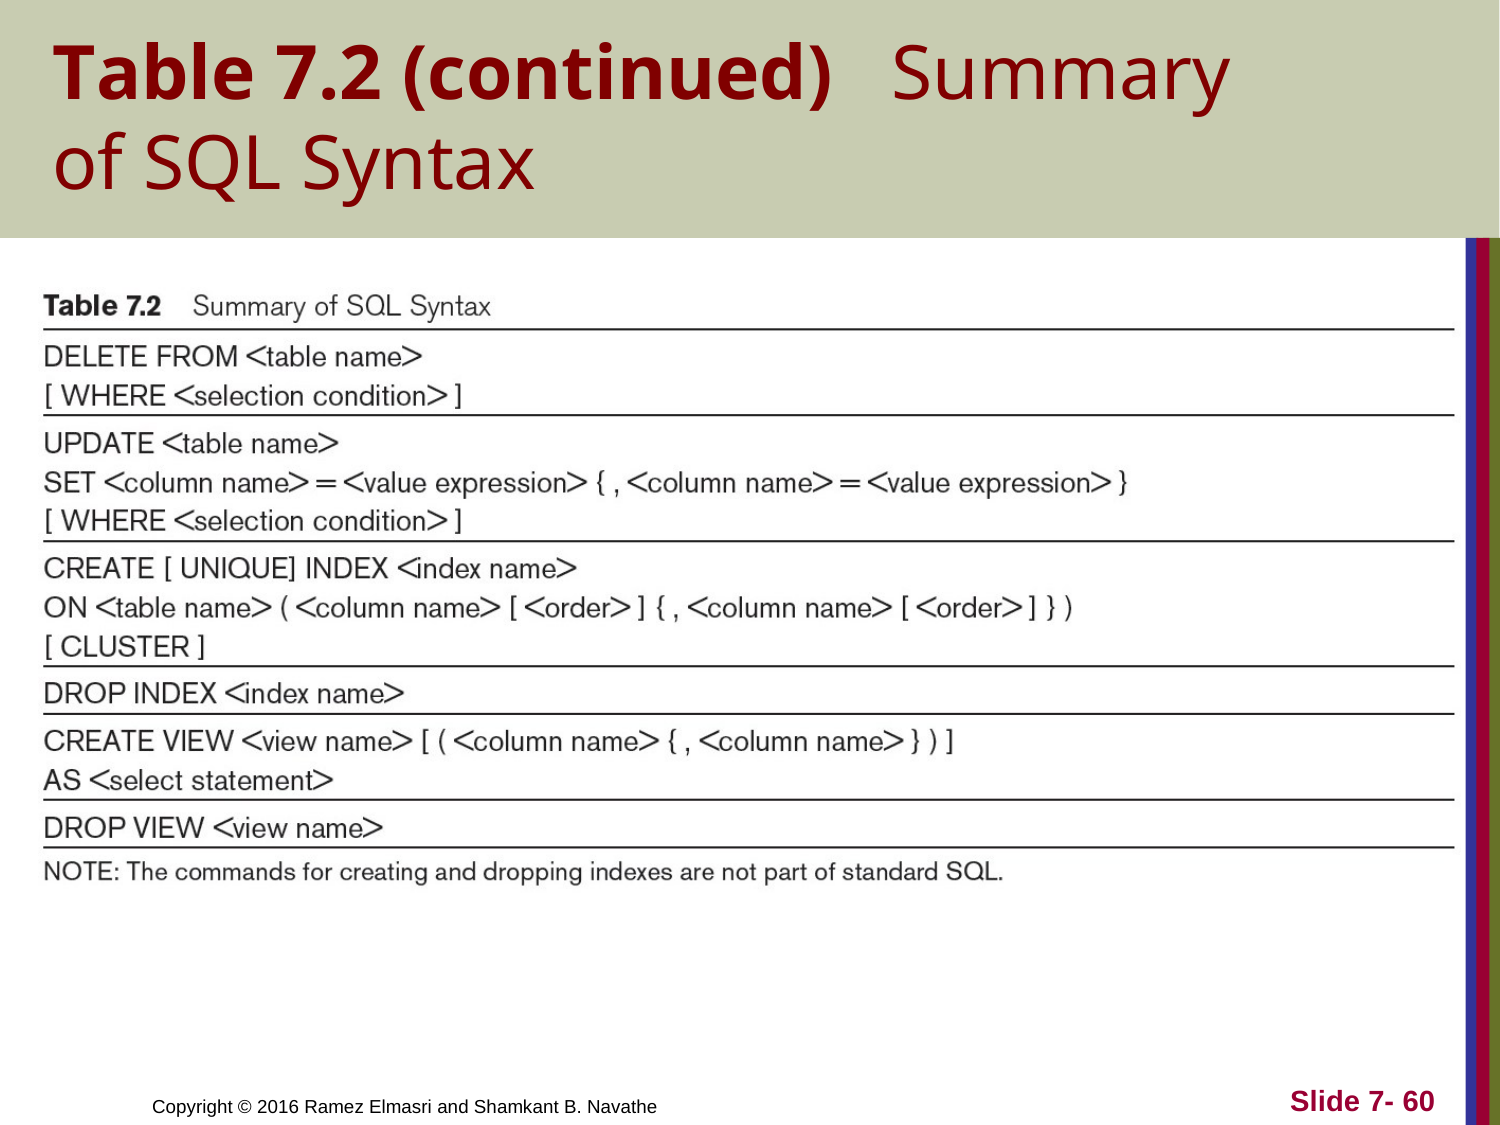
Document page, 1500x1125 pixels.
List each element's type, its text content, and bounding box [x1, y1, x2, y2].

title Table 7.2 (continued) Summary of SQL Syntax [37, 49, 1317, 213]
text_box Slide 7- 60 [1137, 1050, 1450, 1125]
picture [38, 287, 1464, 893]
